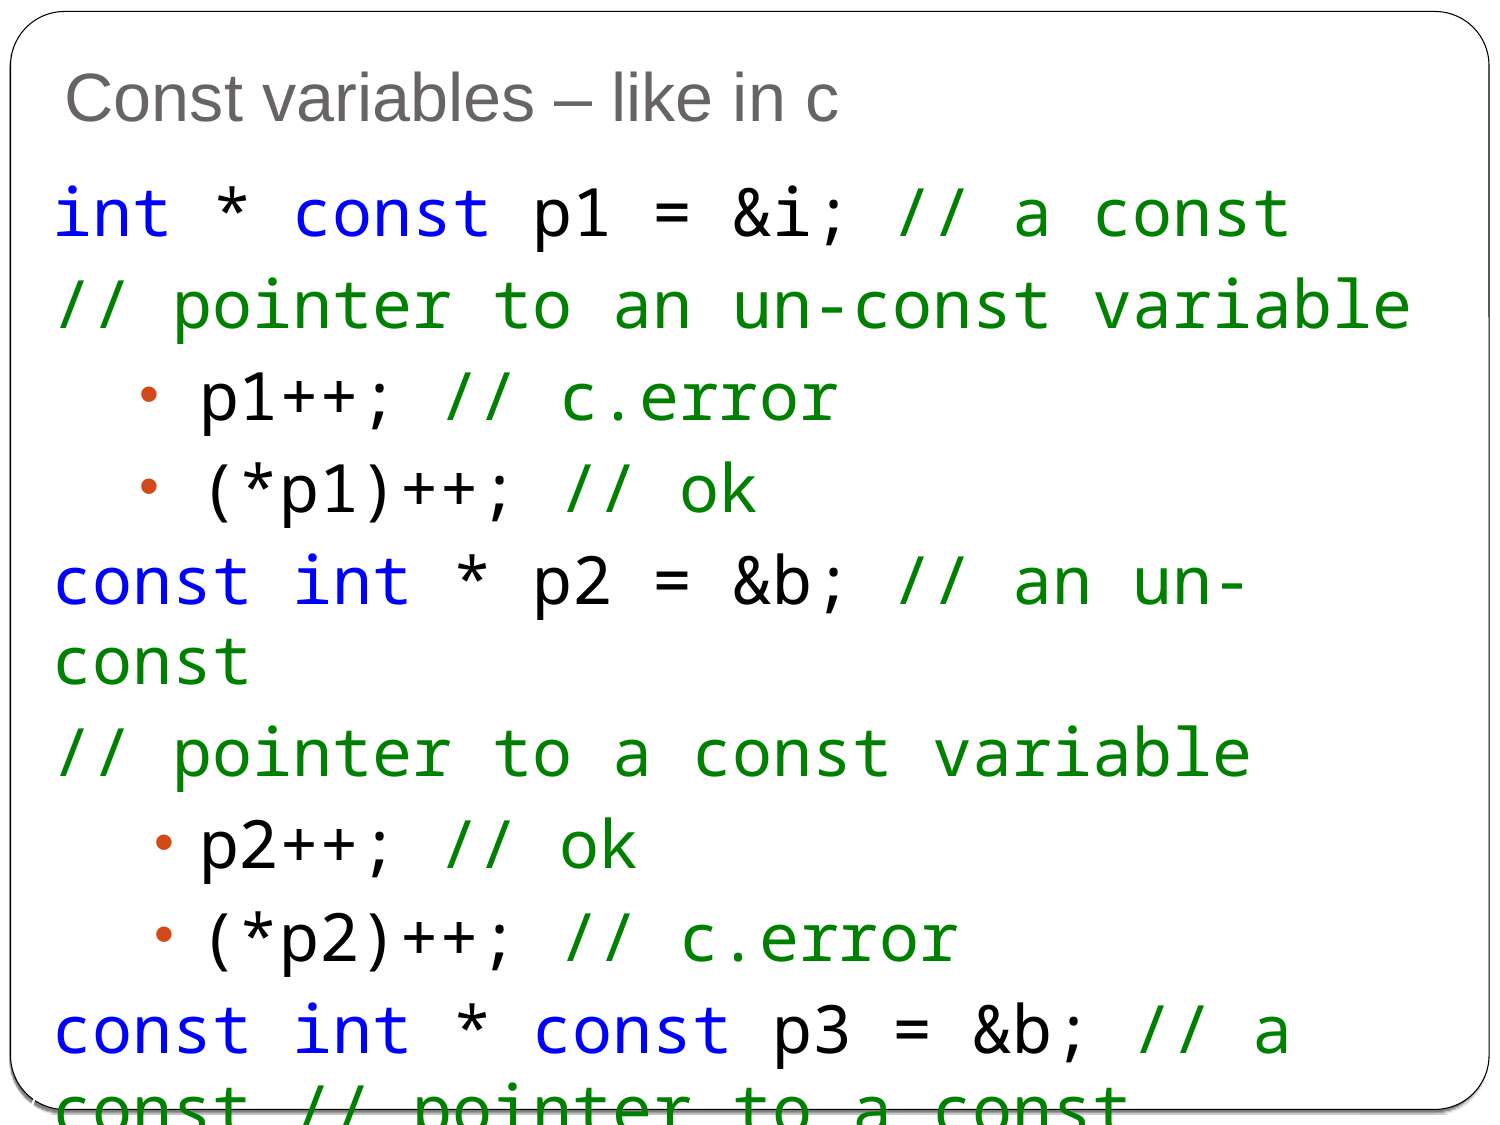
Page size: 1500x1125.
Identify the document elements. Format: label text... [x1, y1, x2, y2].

slide_number <number> [0, 1074, 50, 1125]
list int * const p1 = &i; // a const // pointer to an un-const variable p1++; // c.error (*p1)++; // ok const int * p2 = &b; // an un-const // pointer to a const variable p2++; // ok (*p2)++; // c.error const int * const p3 = &b; // a const // pointer to a const variable [37, 162, 1463, 1088]
title Const variables – like in c [50, 45, 1450, 150]
